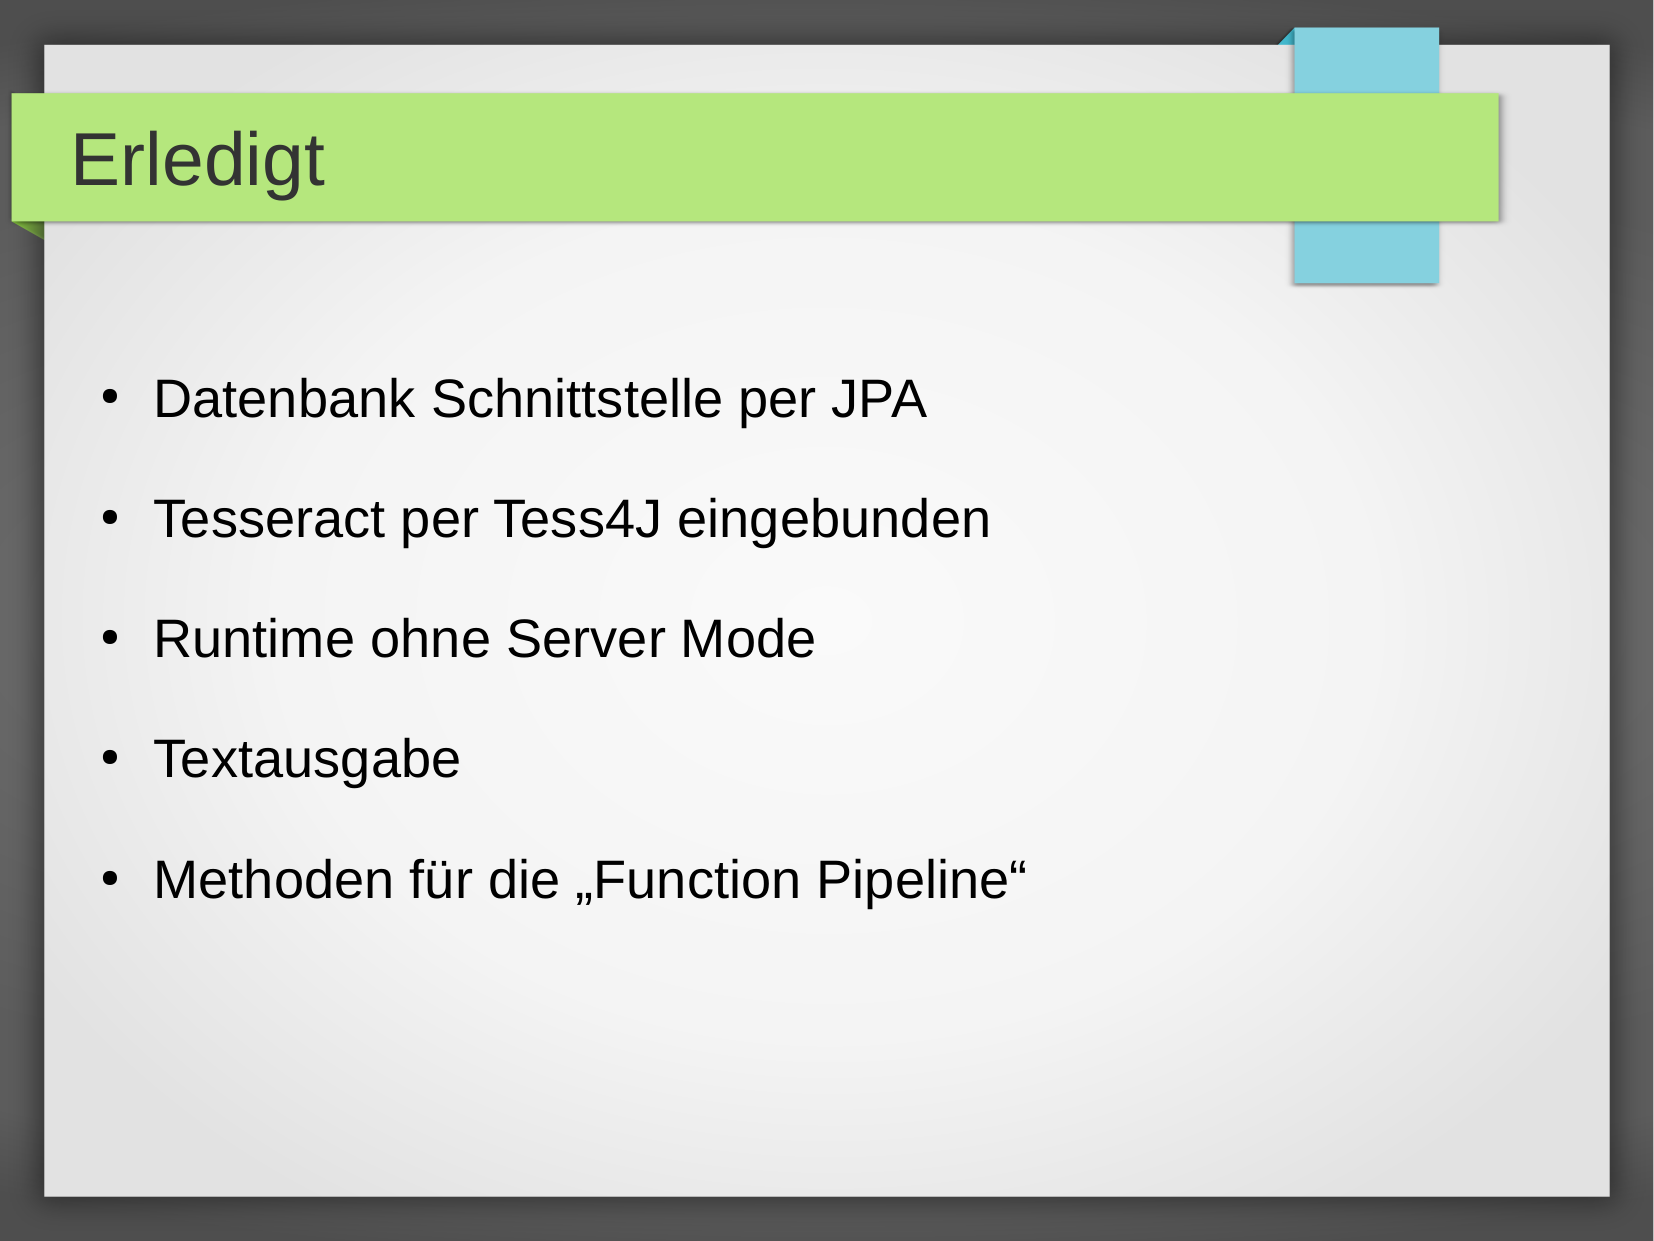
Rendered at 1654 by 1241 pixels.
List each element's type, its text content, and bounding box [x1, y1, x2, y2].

title Erledigt [70, 106, 1229, 213]
list Datenbank Schnittstelle per JPA Tesseract per Tess4J eingebunden Runtime ohne Server Mode Textausgabe Methoden für die „Function Pipeline“ [82, 337, 1538, 1058]
picture [0, 0, 1654, 1241]
